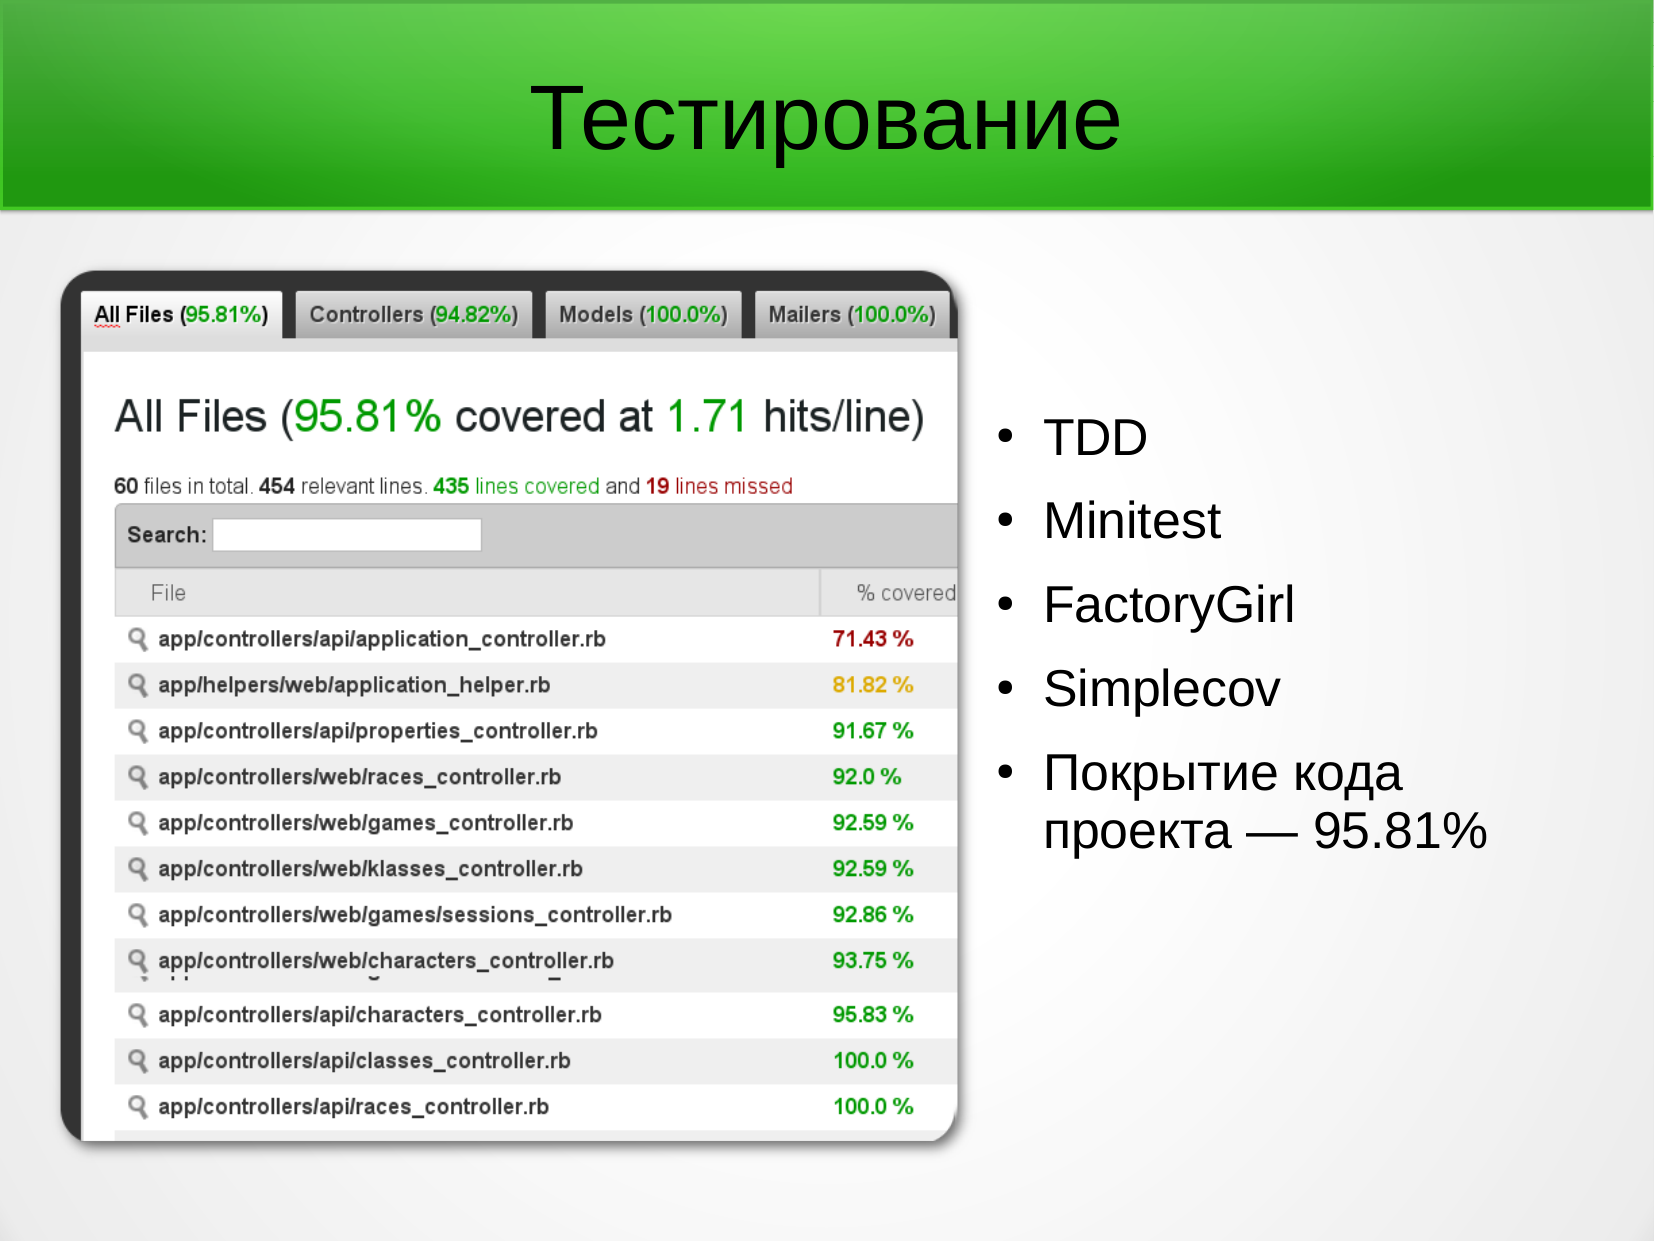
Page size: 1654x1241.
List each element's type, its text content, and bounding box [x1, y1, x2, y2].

picture [46, 256, 981, 1167]
title Тестирование [82, 47, 1571, 189]
list TDD Minitest FactoryGirl Simplecov Покрытие кода проекта — 95.81% [981, 408, 1595, 863]
